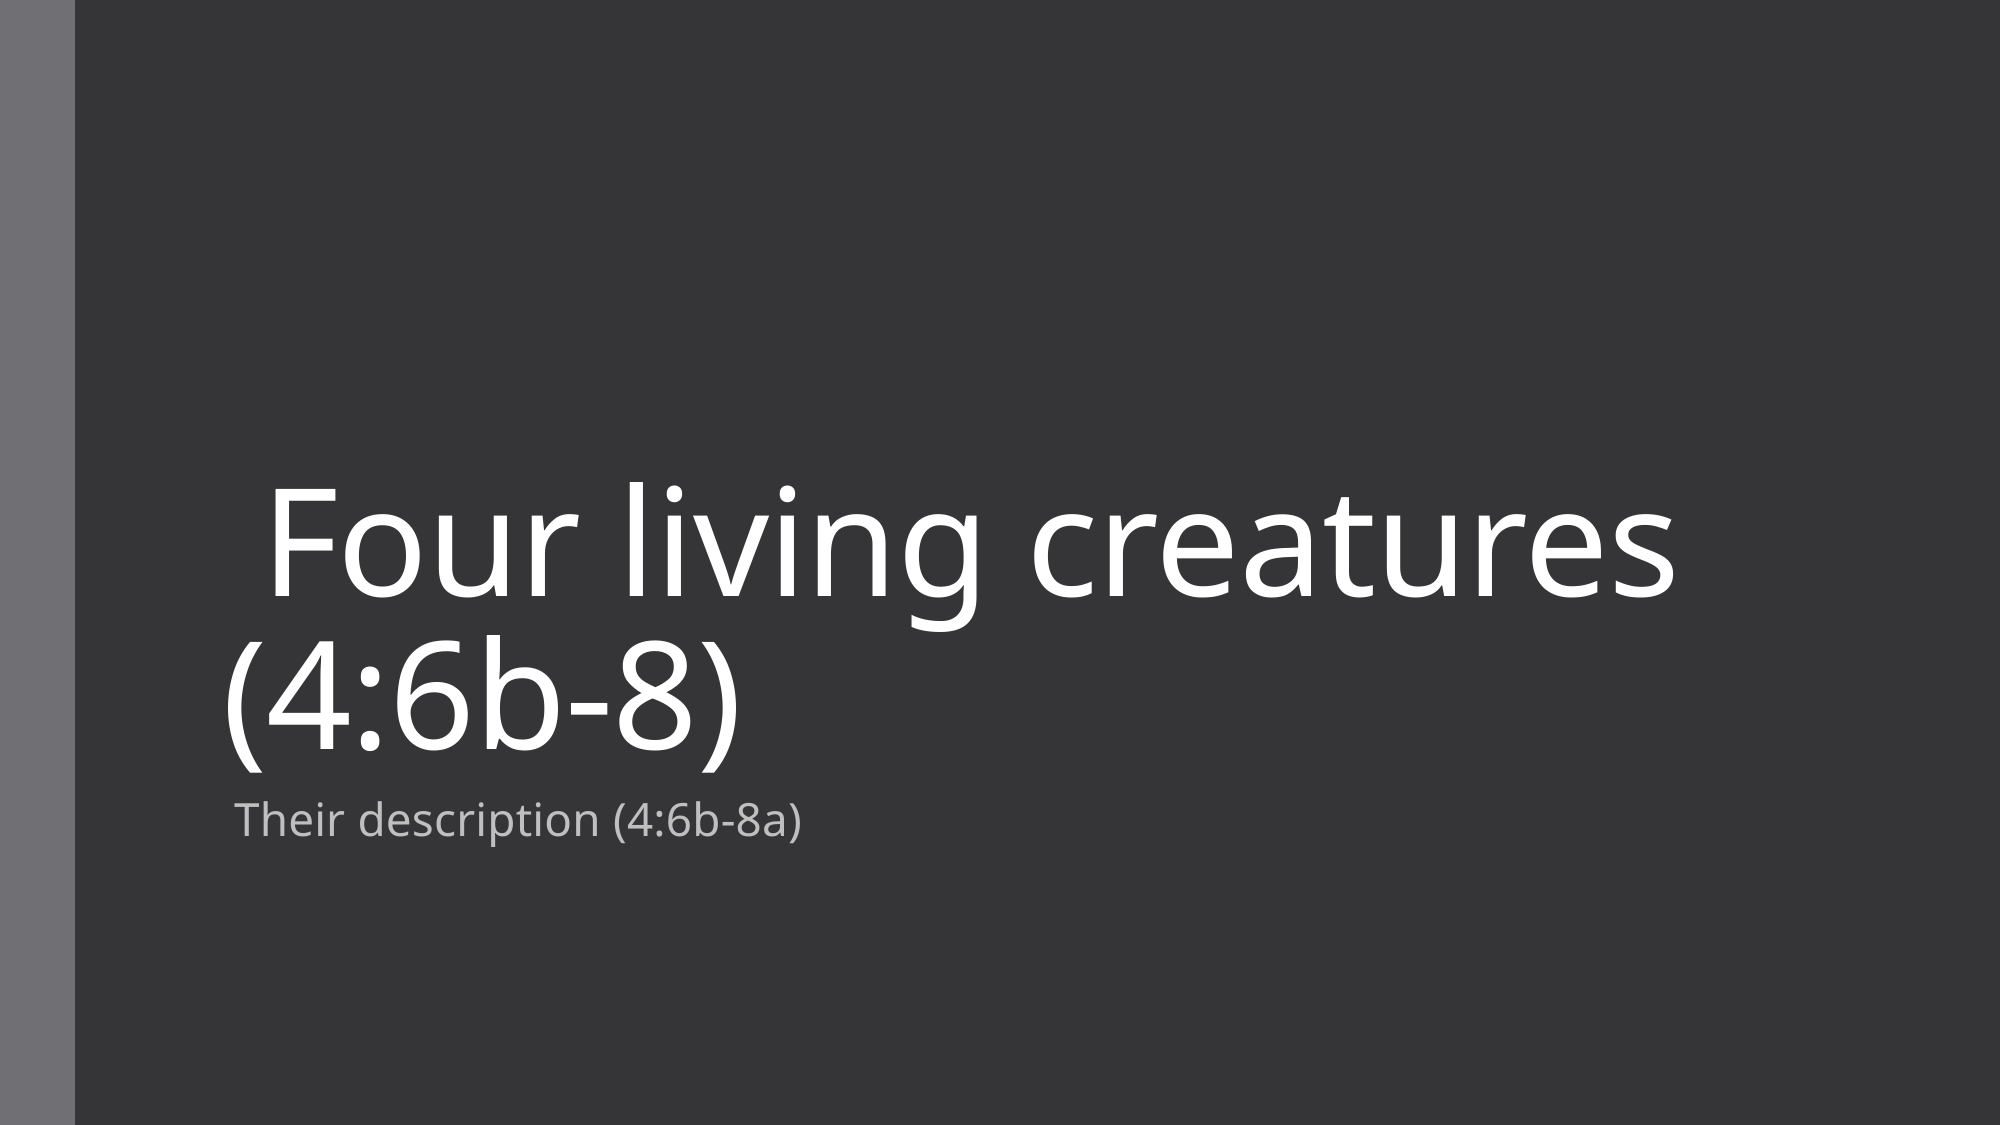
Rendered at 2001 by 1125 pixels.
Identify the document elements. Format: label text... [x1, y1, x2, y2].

subtitle Their description (4:6b-8a) [206, 787, 1752, 1066]
title Four living creatures (4:6b-8) [206, 124, 1752, 787]
